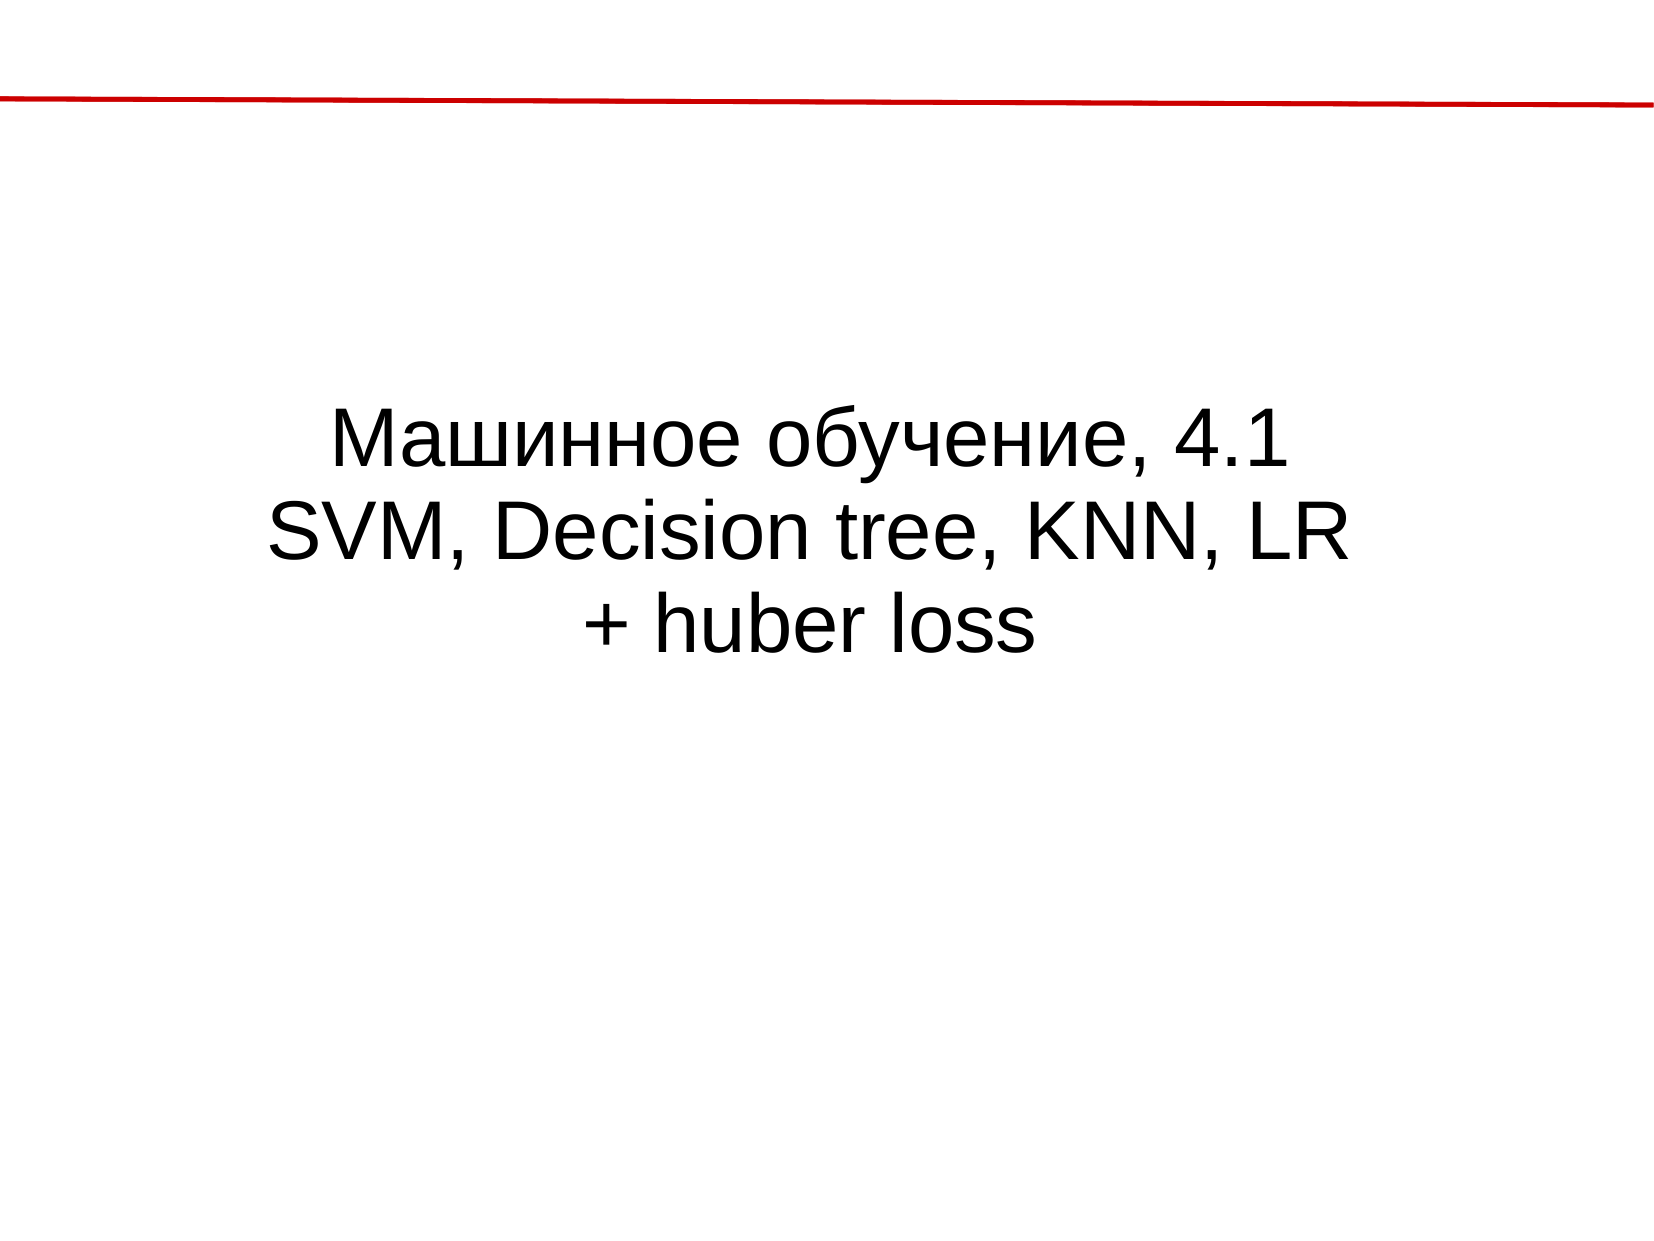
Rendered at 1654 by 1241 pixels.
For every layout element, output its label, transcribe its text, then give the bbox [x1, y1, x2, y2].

text_box Машинное обучение, 4.1 SVM, Decision tree, KNN, LR + huber loss [225, 384, 1396, 772]
